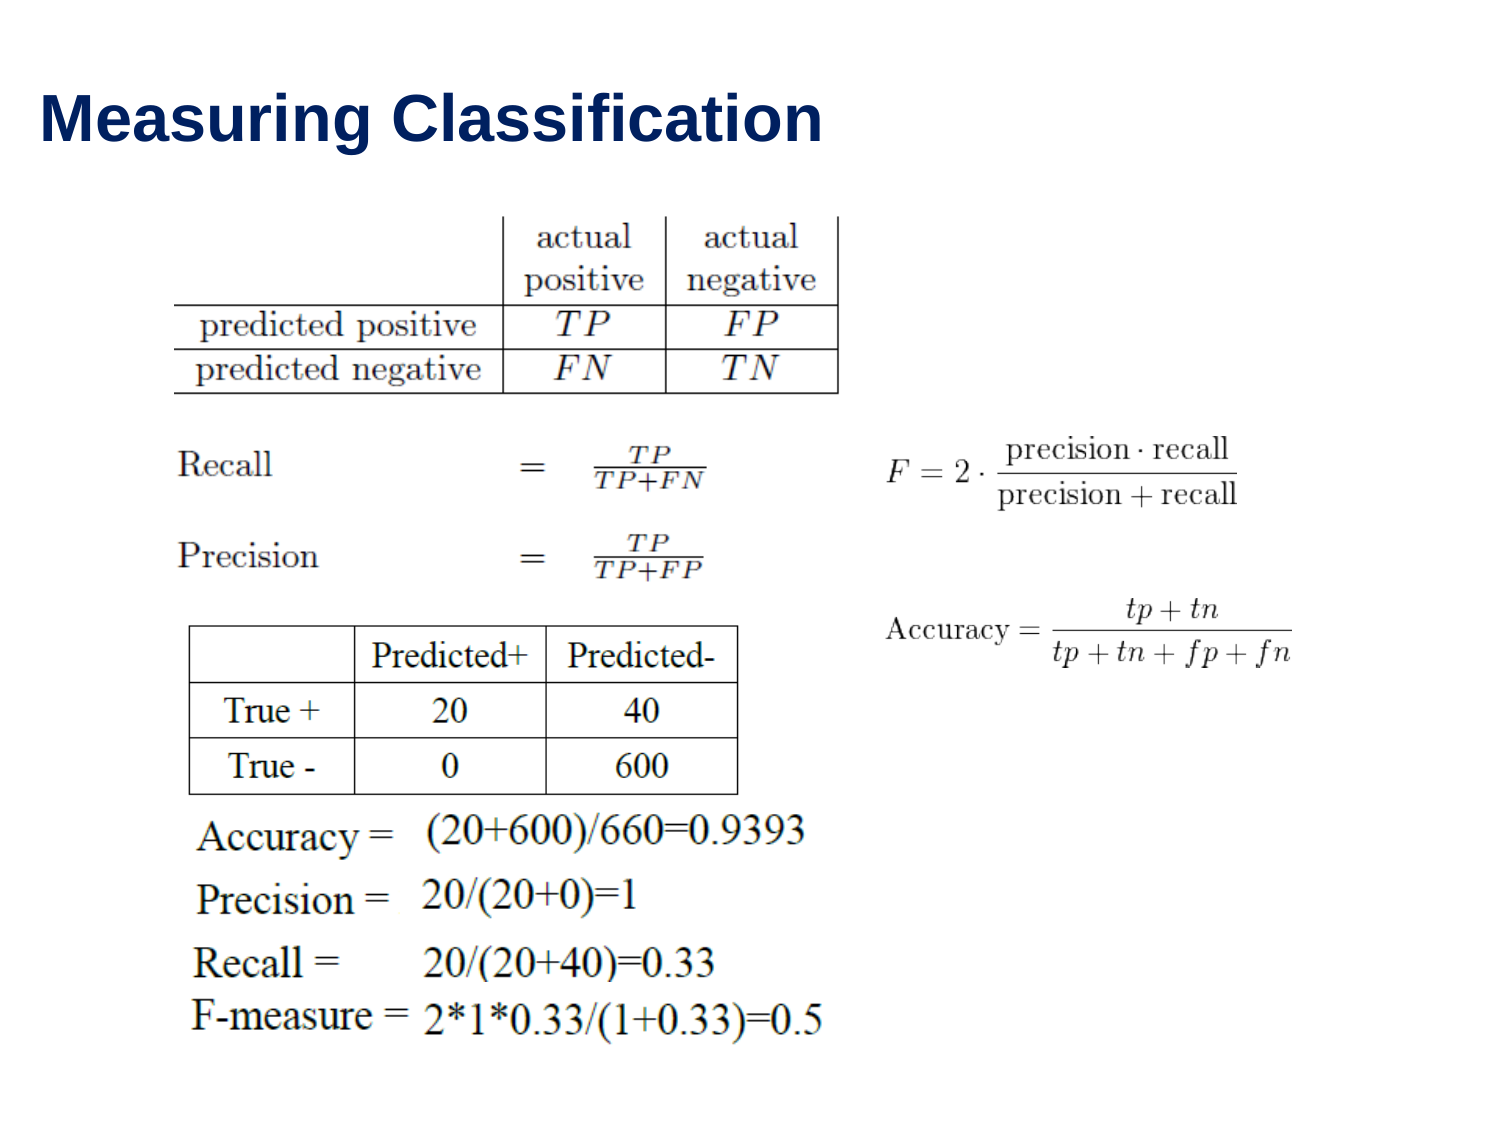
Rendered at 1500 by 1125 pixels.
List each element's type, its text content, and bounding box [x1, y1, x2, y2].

picture [885, 436, 1237, 513]
picture [181, 812, 400, 925]
picture [168, 437, 743, 610]
picture [187, 988, 828, 1046]
picture [885, 598, 1292, 668]
picture [174, 212, 850, 399]
picture [418, 938, 736, 982]
picture [179, 935, 343, 987]
title Measuring Classification [24, 24, 1096, 163]
picture [181, 615, 843, 920]
